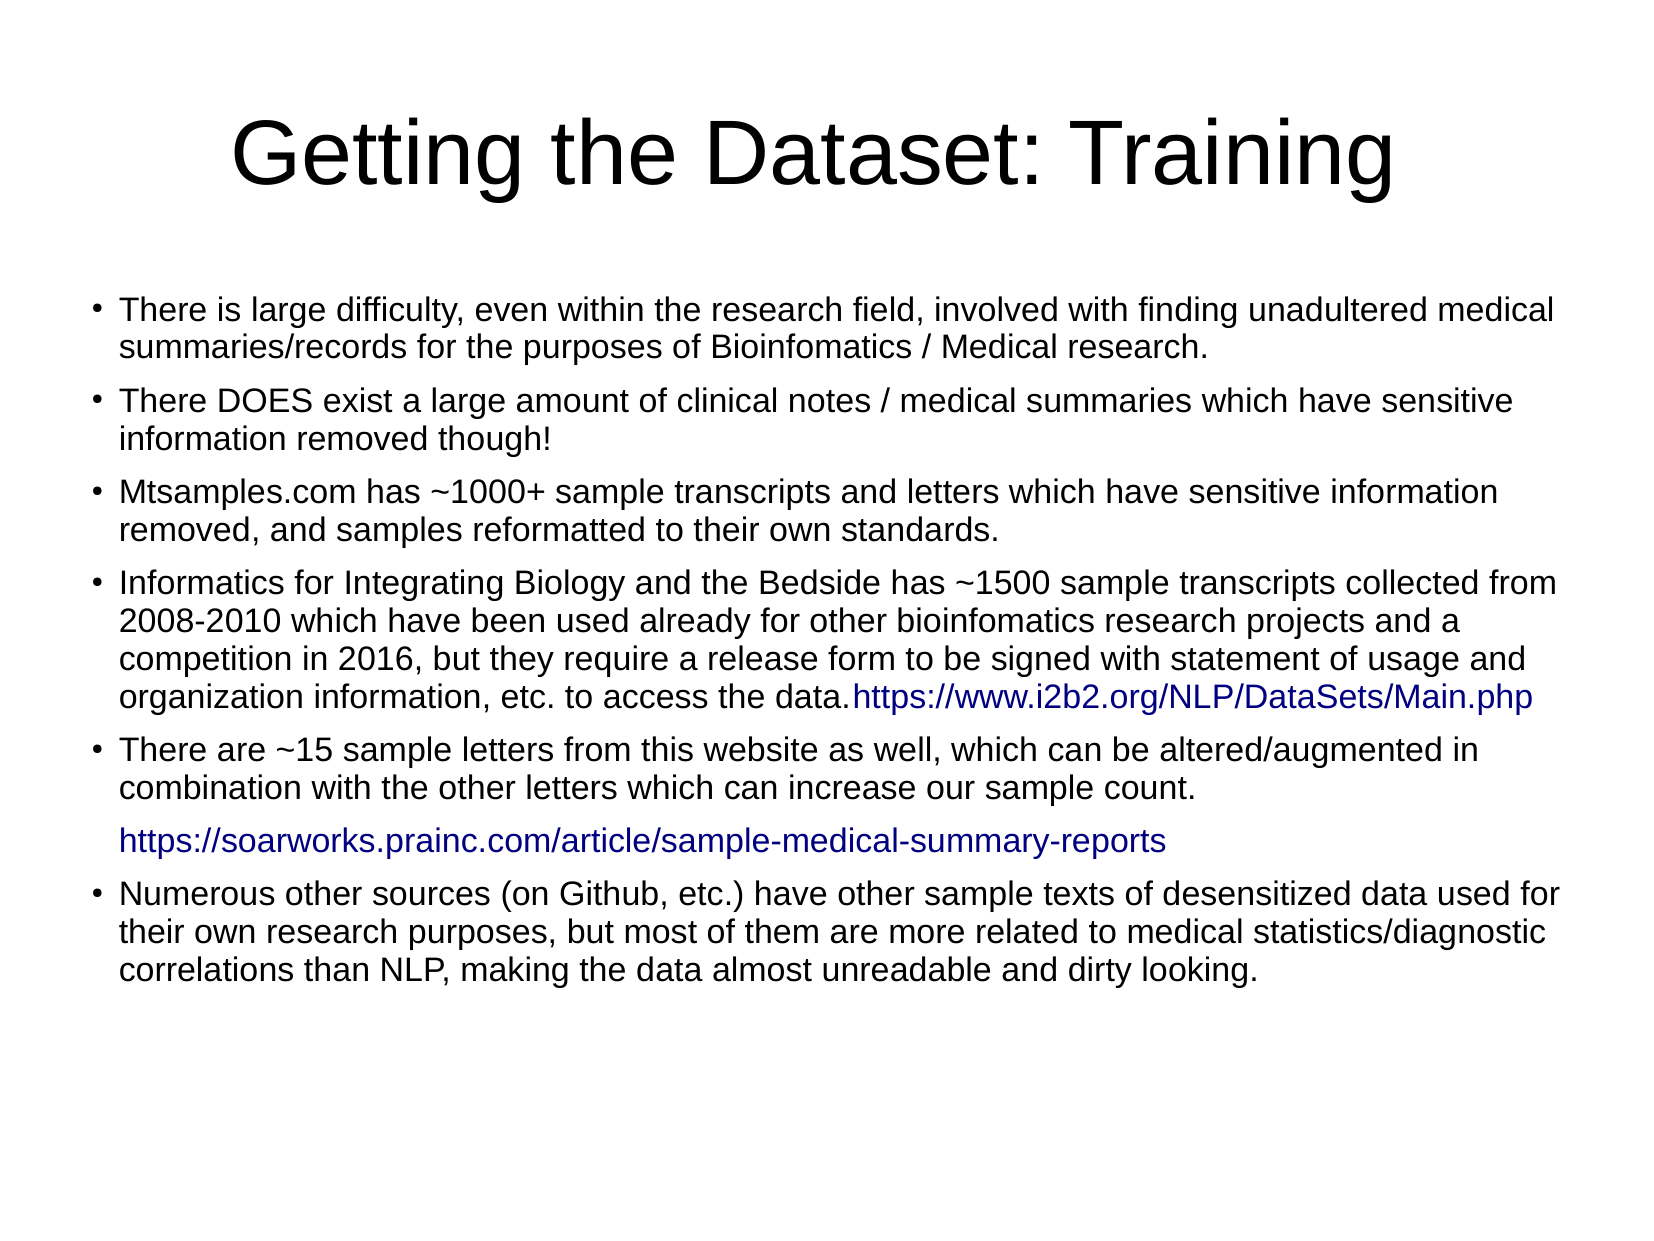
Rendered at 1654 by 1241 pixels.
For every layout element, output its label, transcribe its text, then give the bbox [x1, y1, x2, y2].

title Getting the Dataset: Training [82, 49, 1571, 257]
list There is large difficulty, even within the research field, involved with finding unadultered medical summaries/records for the purposes of Bioinfomatics / Medical research. There DOES exist a large amount of clinical notes / medical summaries which have sensitive information removed though! Mtsamples.com has ~1000+ sample transcripts and letters which have sensitive information removed, and samples reformatted to their own standards. Informatics for Integrating Biology and the Bedside has ~1500 sample transcripts collected from 2008-2010 which have been used already for other bioinfomatics research projects and a competition in 2016, but they require a release form to be signed with statement of usage and organization information, etc. to access the data.https://www.i2b2.org/NLP/DataSets/Main.php There are ~15 sample letters from this website as well, which can be altered/augmented in combination with the other letters which can increase our sample count. https://soarworks.prainc.com/article/sample-medical-summary-reports Numerous other sources (on Github, etc.) have other sample texts of desensitized data used for their own research purposes, but most of them are more related to medical statistics/diagnostic correlations than NLP, making the data almost unreadable and dirty looking. [82, 290, 1571, 1010]
